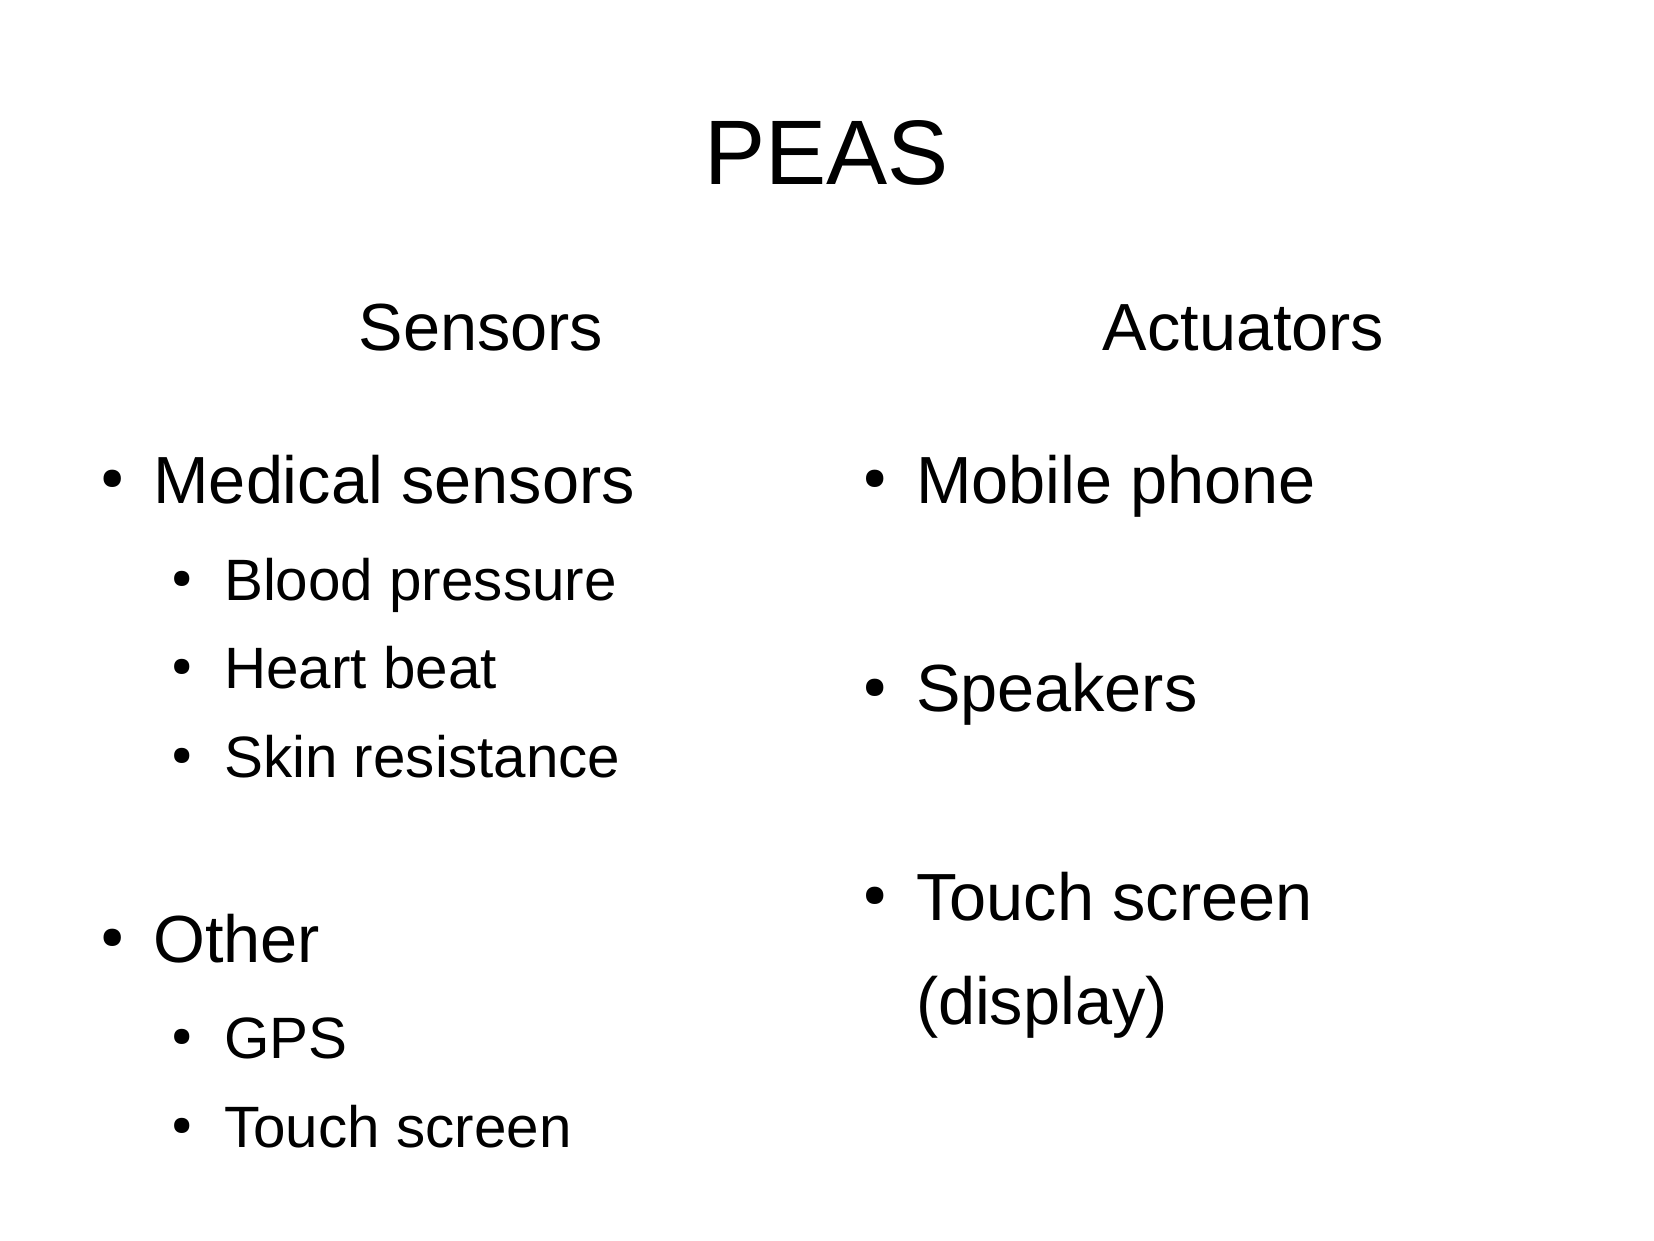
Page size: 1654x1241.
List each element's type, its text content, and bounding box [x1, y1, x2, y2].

list Actuators [845, 290, 1572, 384]
list Mobile phone Speakers Touch screen (display) [845, 442, 1572, 1040]
list Sensors [82, 290, 809, 384]
list Medical sensors Blood pressure Heart beat Skin resistance Other GPS Touch screen [82, 442, 809, 1159]
title PEAS [82, 49, 1571, 257]
